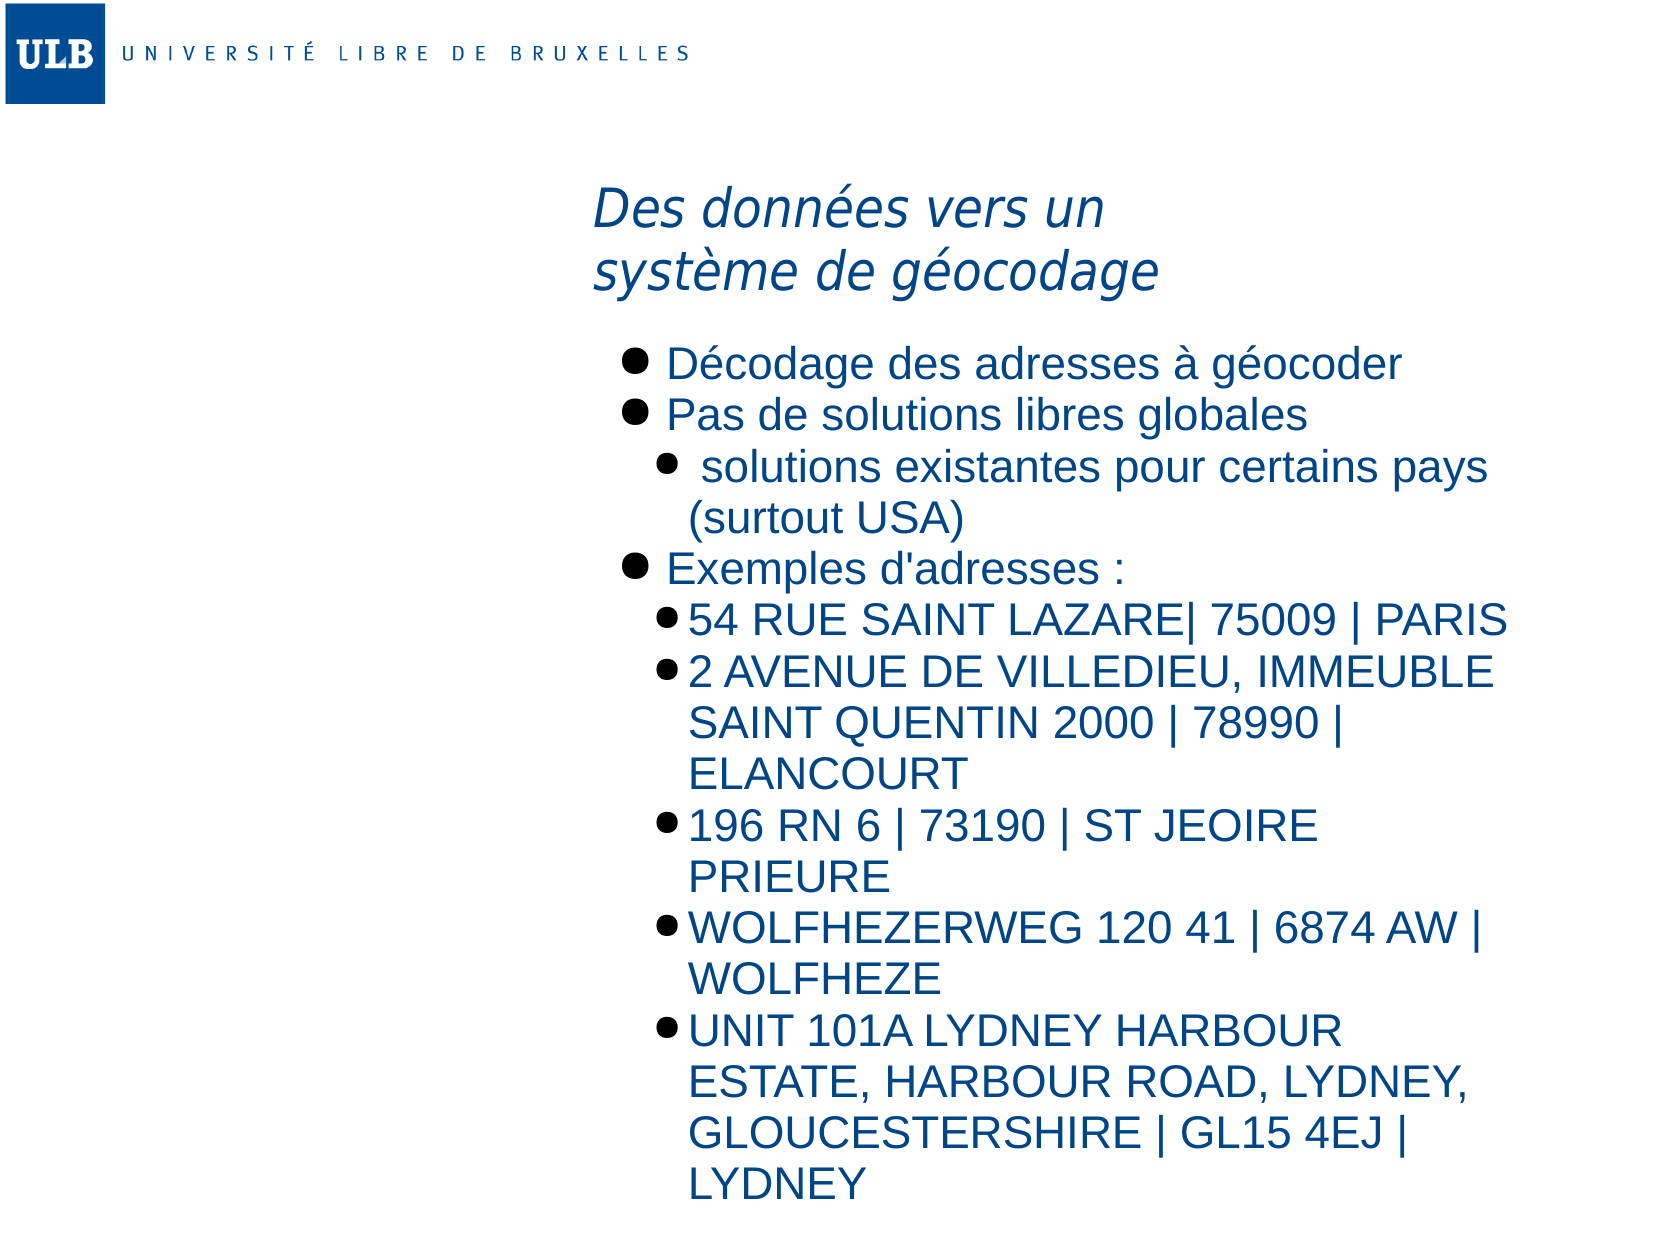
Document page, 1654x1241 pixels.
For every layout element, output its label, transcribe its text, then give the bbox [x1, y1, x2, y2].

picture [0, 0, 700, 107]
text_box Des données vers un système de géocodage [578, 170, 1264, 312]
text_box Décodage des adresses à géocoder Pas de solutions libres globales solutions existantes pour certains pays (surtout USA) Exemples d'adresses : 54 RUE SAINT LAZARE| 75009 | PARIS 2 AVENUE DE VILLEDIEU, IMMEUBLE SAINT QUENTIN 2000 | 78990 | ELANCOURT 196 RN 6 | 73190 | ST JEOIRE PRIEURE WOLFHEZERWEG 120 41 | 6874 AW | WOLFHEZE UNIT 101A LYDNEY HARBOUR ESTATE, HARBOUR ROAD, LYDNEY, GLOUCESTERSHIRE | GL15 4EJ | LYDNEY [602, 330, 1548, 1217]
